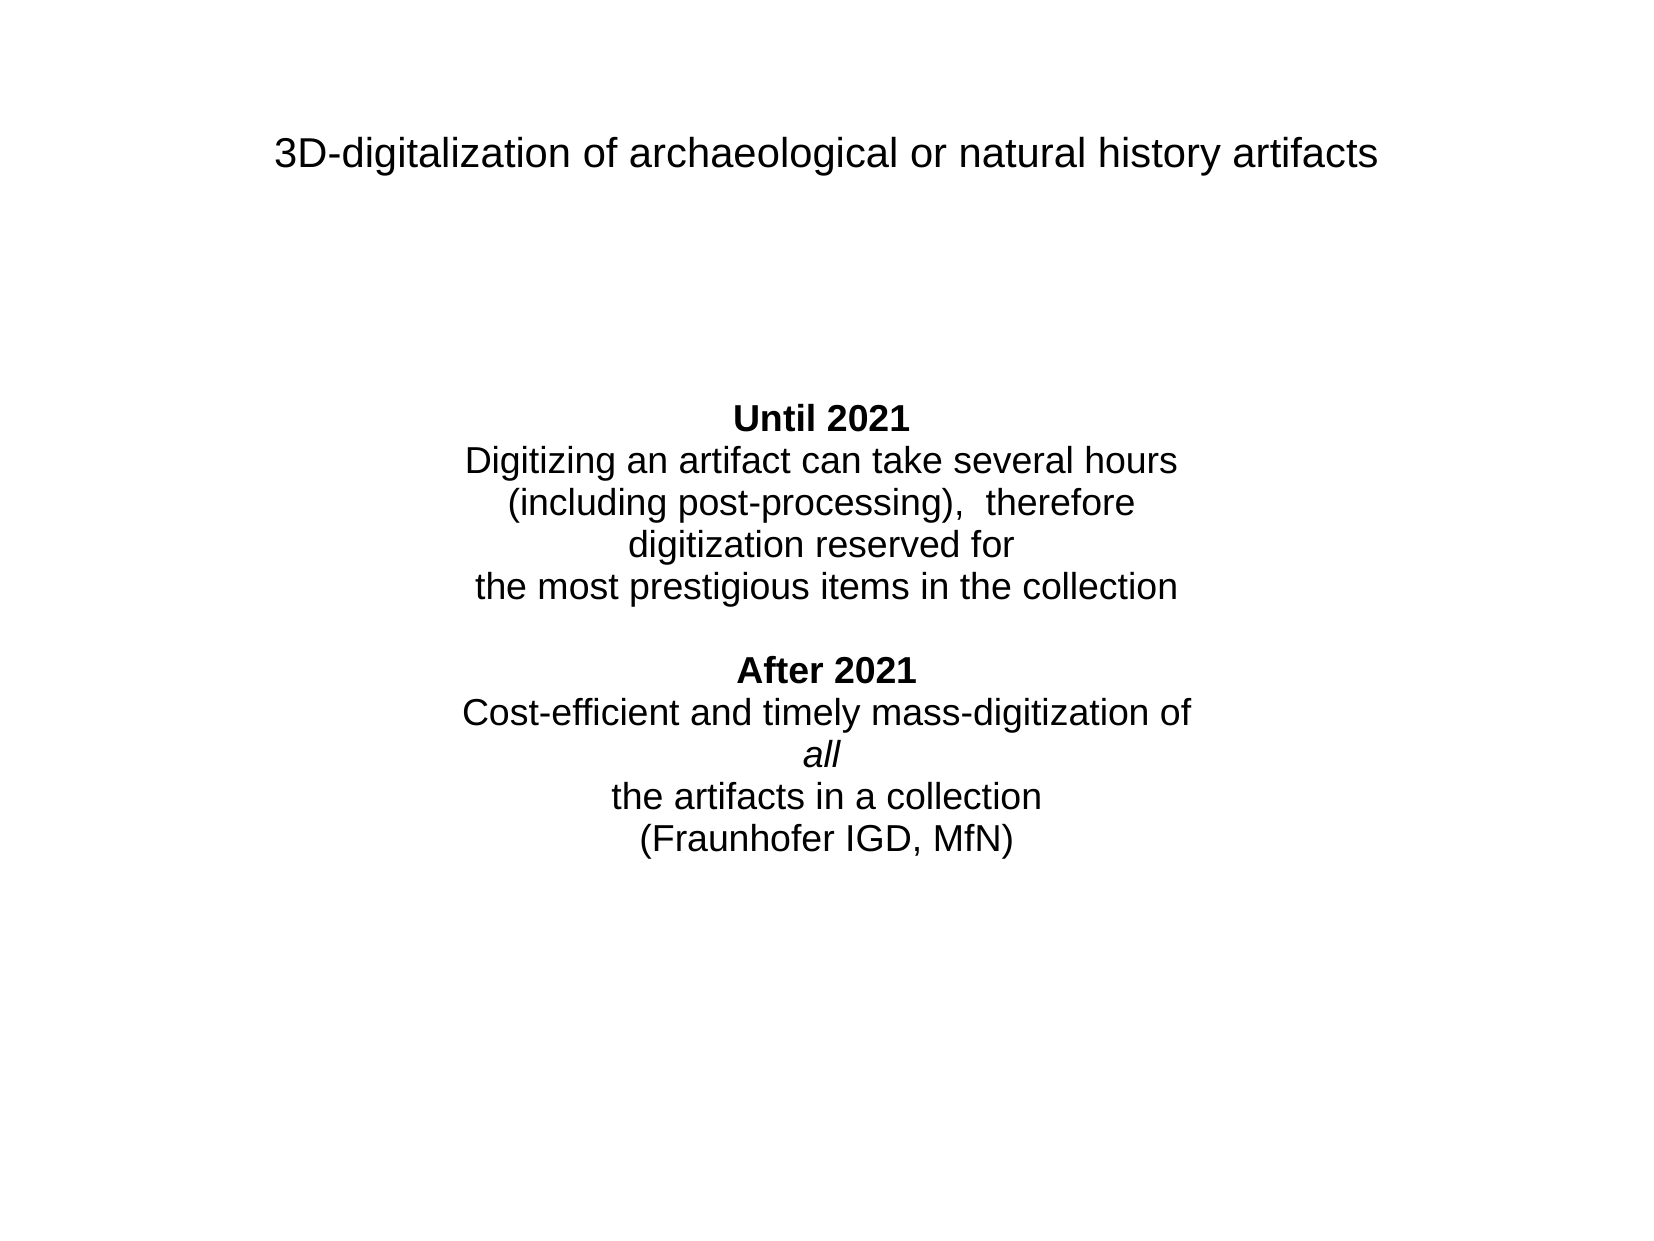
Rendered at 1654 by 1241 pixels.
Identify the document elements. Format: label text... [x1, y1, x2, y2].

title 3D-digitalization of archaeological or natural history artifacts [82, 49, 1571, 257]
picture [290, 271, 1365, 1038]
text_box Until 2021 Digitizing an artifact can take several hours (including post-processing), therefore digitization reserved for the most prestigious items in the collection After 2021 Cost-efficient and timely mass-digitization of all the artifacts in a collection (Fraunhofer IGD, MfN) [366, 307, 1288, 993]
